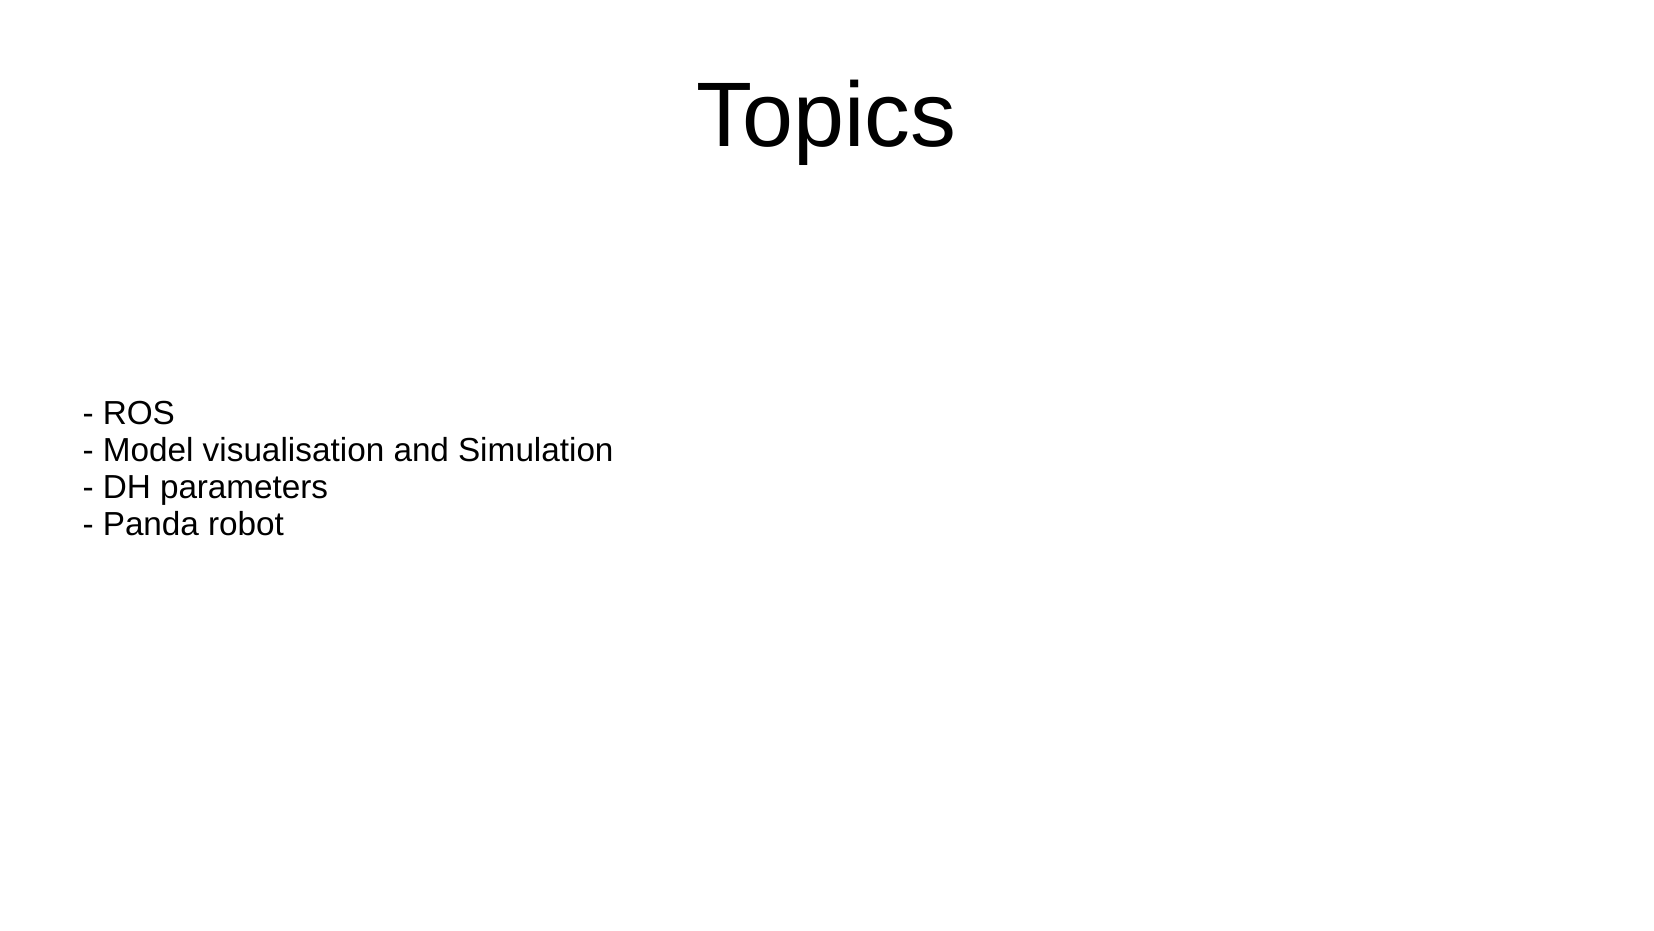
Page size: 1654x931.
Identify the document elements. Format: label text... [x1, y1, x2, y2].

subtitle - ROS - Model visualisation and Simulation - DH parameters - Panda robot [82, 217, 1571, 758]
title Topics [82, 37, 1571, 193]
